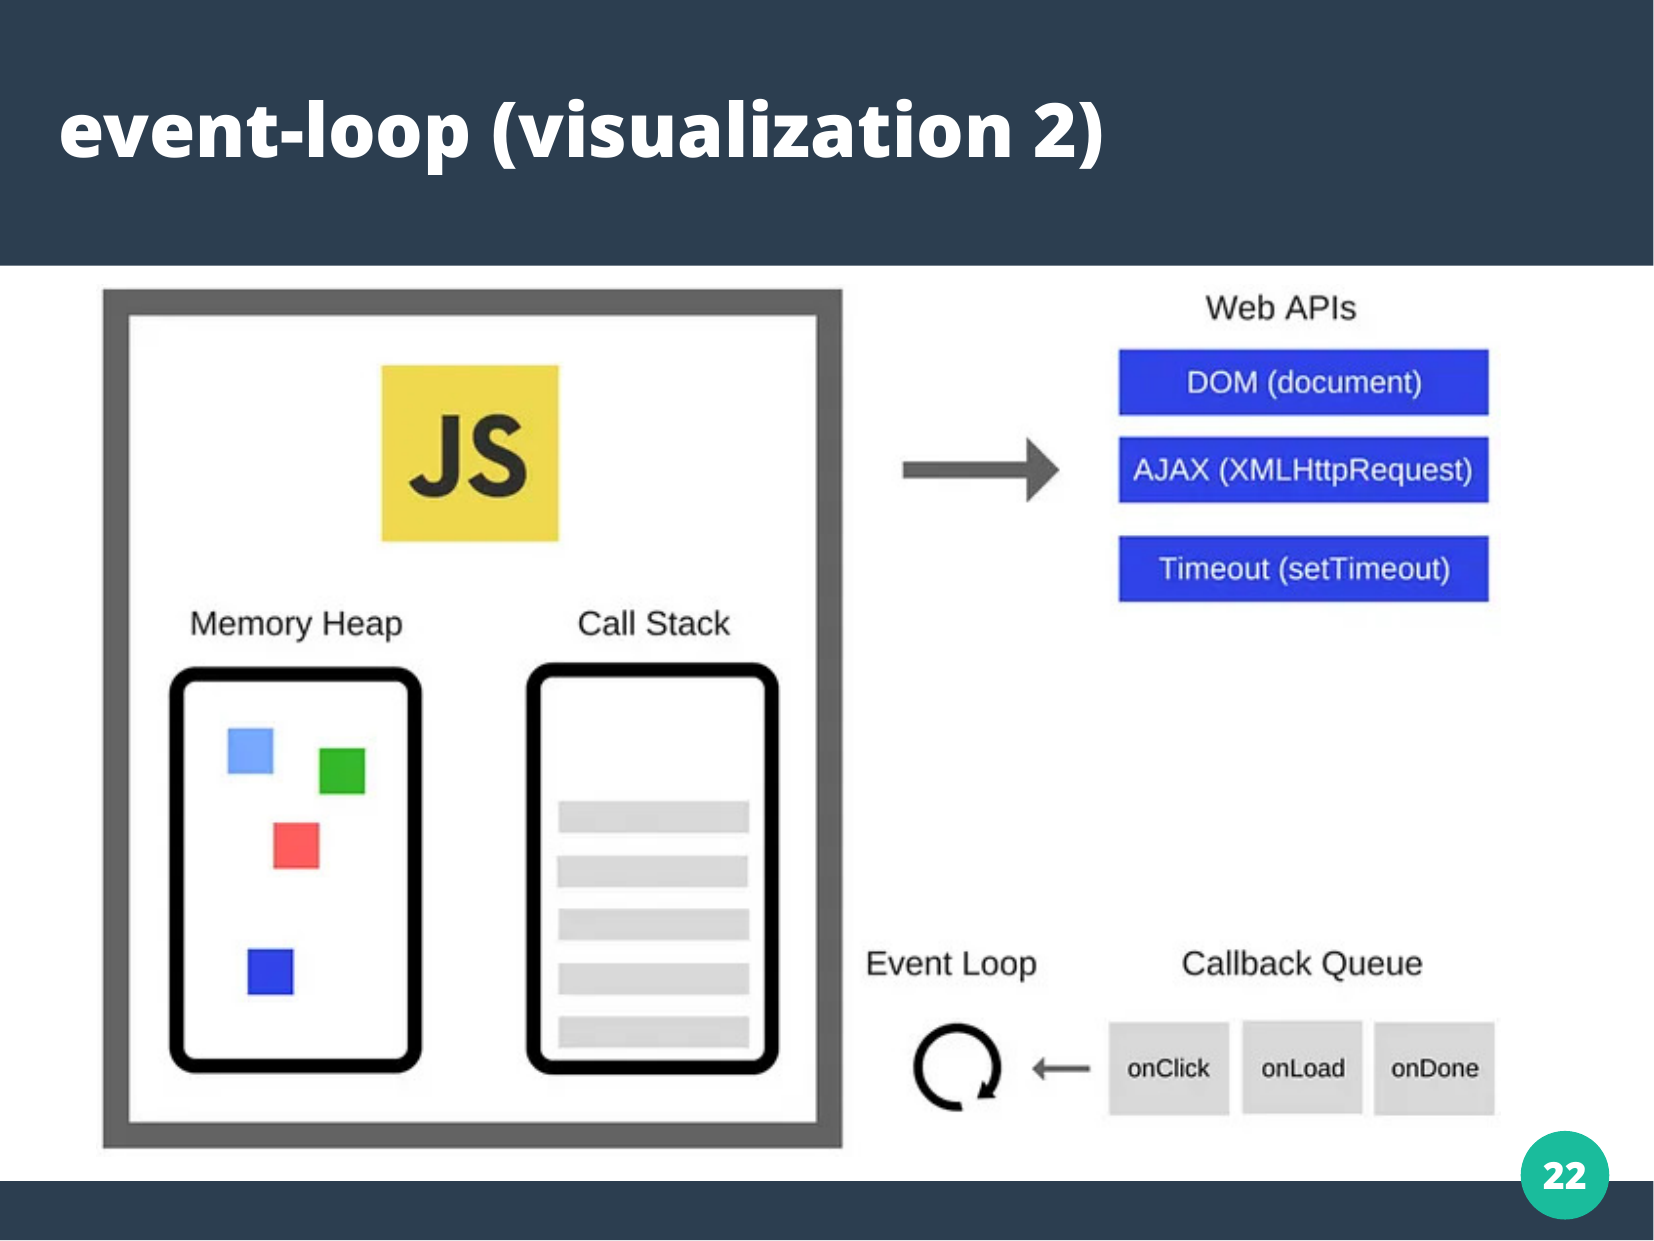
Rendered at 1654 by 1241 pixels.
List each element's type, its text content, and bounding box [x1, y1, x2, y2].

title event-loop (visualization 2) [59, 49, 1595, 207]
picture [96, 284, 1501, 1157]
